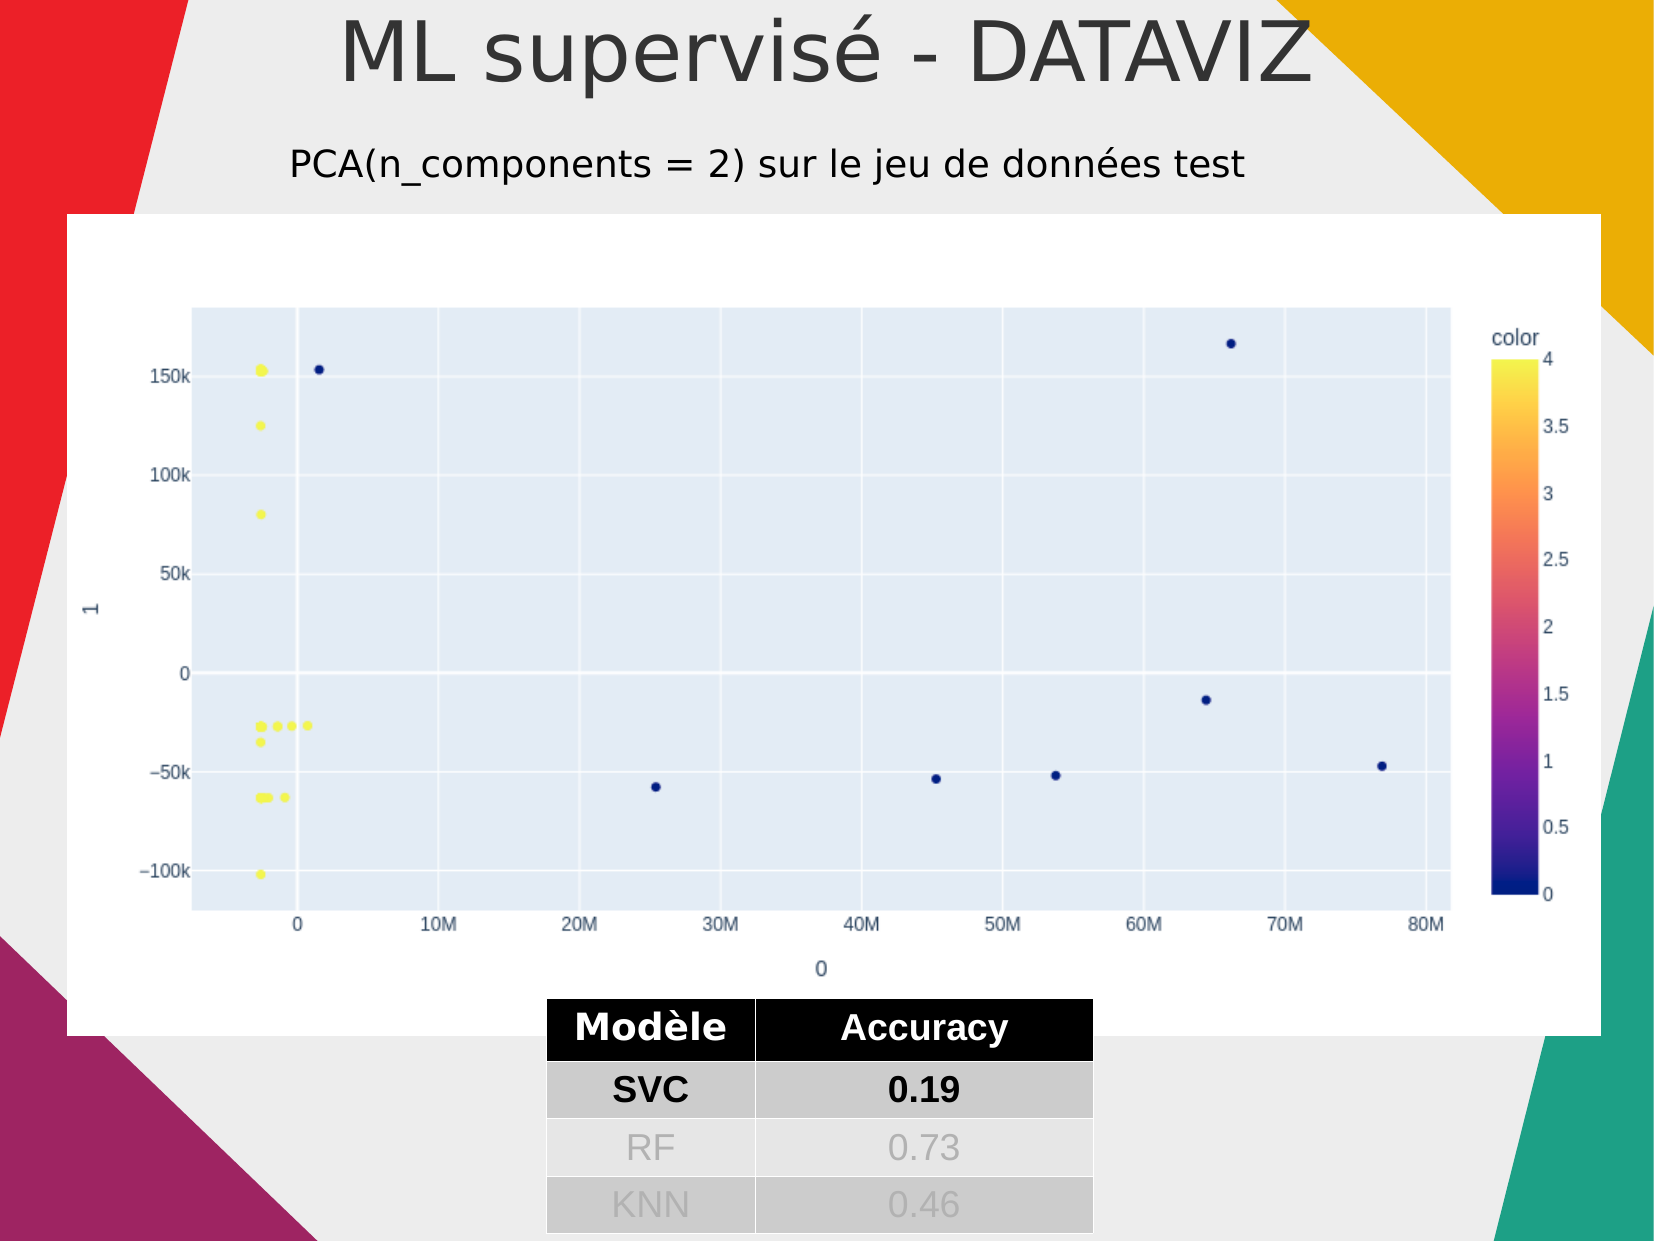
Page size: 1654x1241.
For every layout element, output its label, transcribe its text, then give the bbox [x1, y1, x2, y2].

table_header Modèle [547, 999, 755, 1061]
table_cell 0.46 [756, 1177, 1093, 1233]
table_cell SVC [547, 1062, 755, 1118]
picture [67, 214, 1601, 1036]
title ML supervisé - DATAVIZ [114, 0, 1539, 106]
text_box PCA(n_components = 2) sur le jeu de données test [274, 135, 1276, 214]
table_cell 0.19 [756, 1062, 1093, 1118]
table_header Accuracy [756, 999, 1093, 1061]
table_cell RF [547, 1119, 755, 1176]
table_cell KNN [547, 1177, 755, 1233]
table_cell 0.73 [756, 1119, 1093, 1176]
